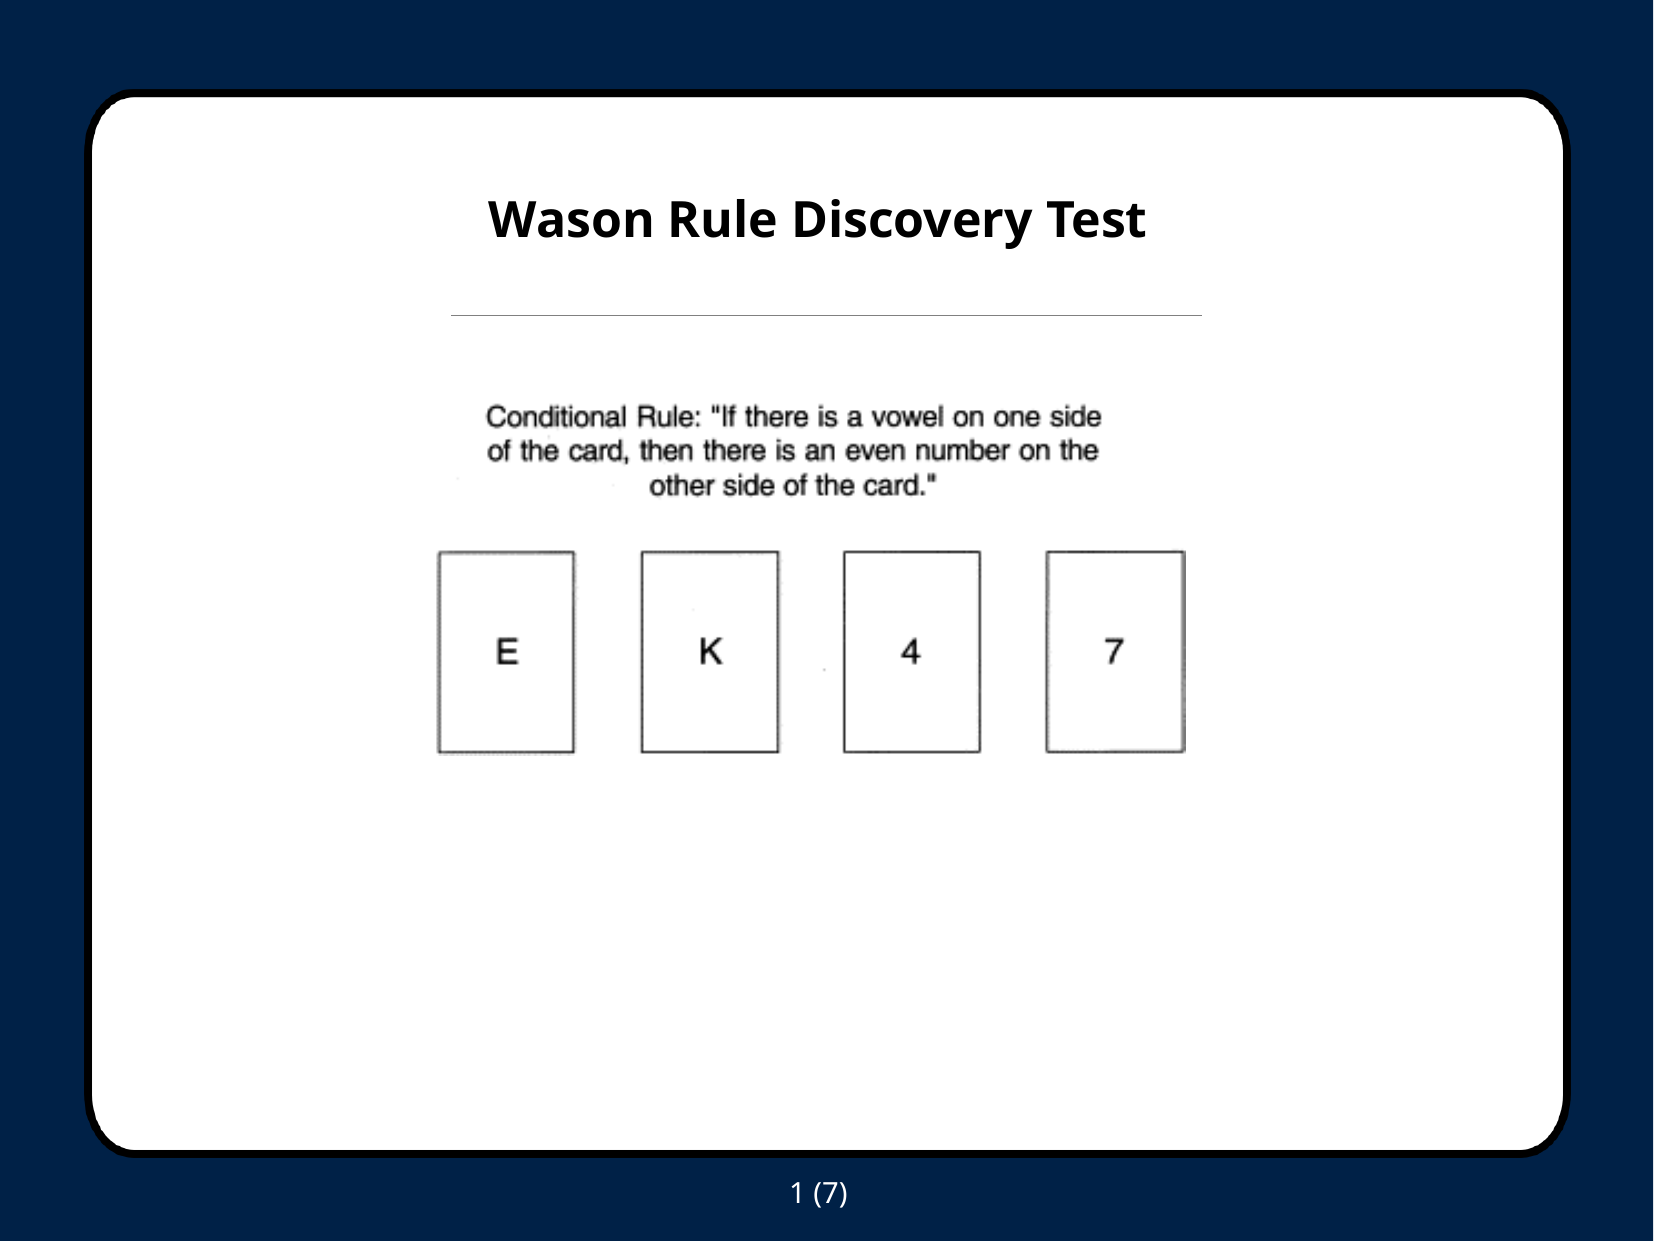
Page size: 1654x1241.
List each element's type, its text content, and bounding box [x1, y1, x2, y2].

picture [0, 0, 1654, 1241]
title Wason Rule Discovery Test [74, 188, 1562, 247]
title 1 (7) [74, 1170, 1562, 1214]
